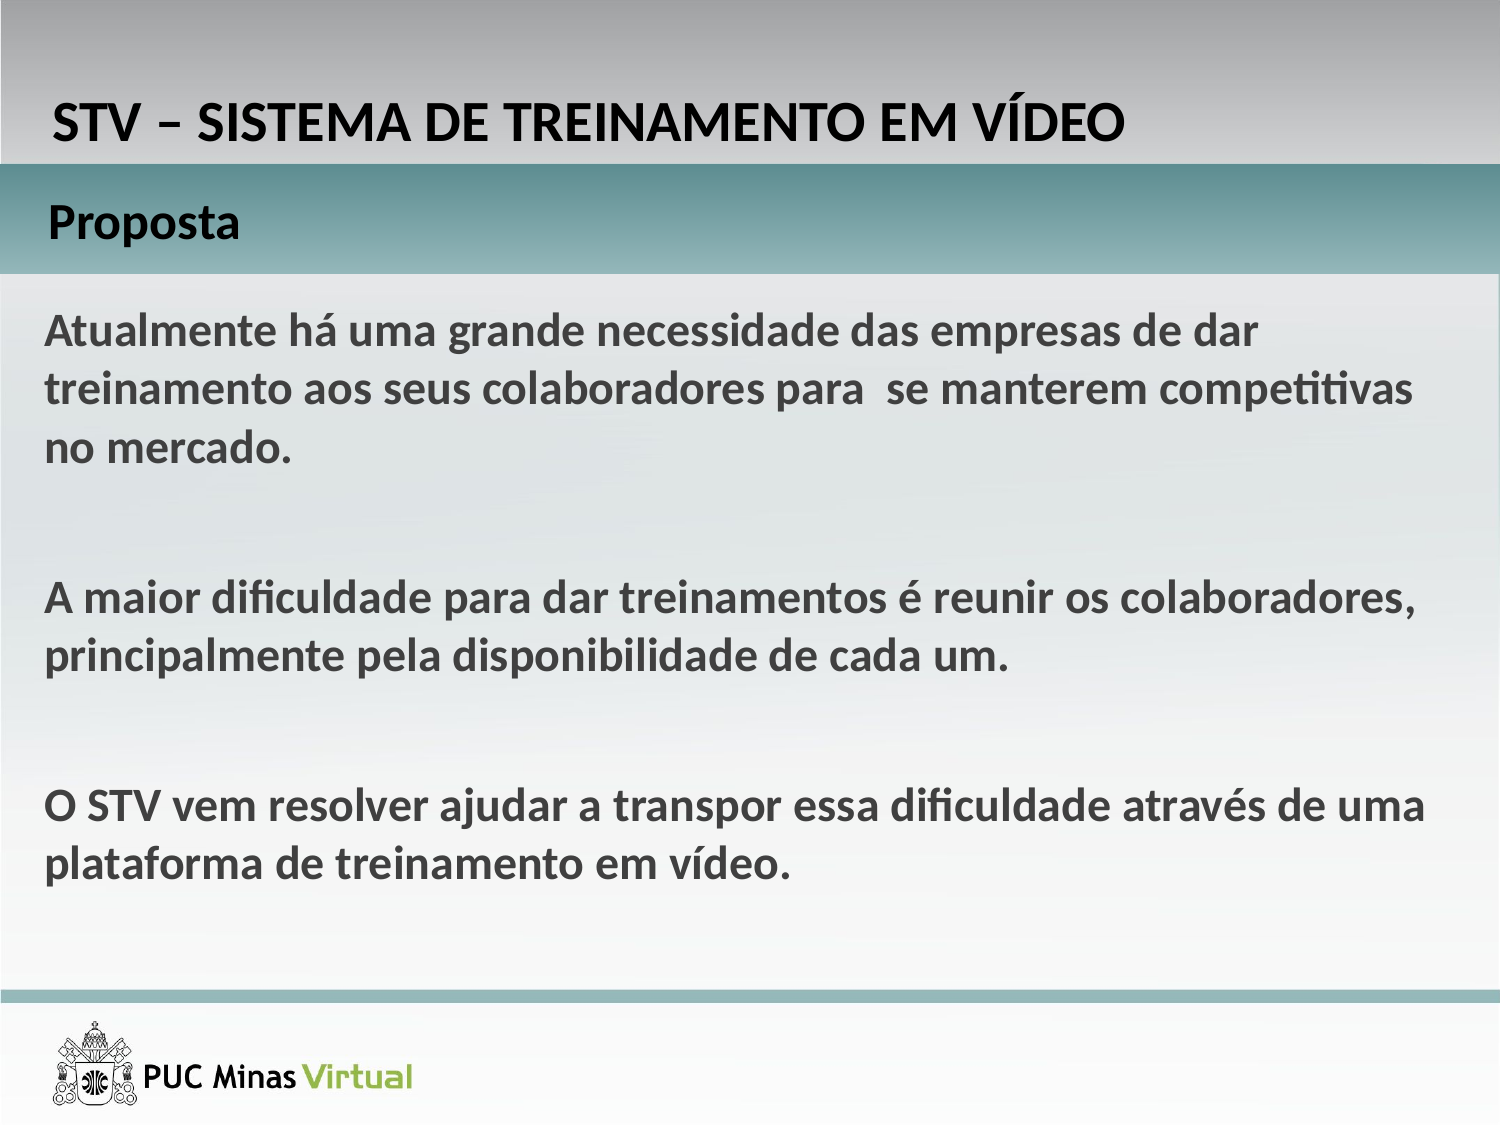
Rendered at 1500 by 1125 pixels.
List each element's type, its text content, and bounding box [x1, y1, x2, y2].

picture [0, 0, 1500, 164]
text_box Proposta [33, 180, 1467, 258]
text_box Atualmente há uma grande necessidade das empresas de dar treinamento aos seus colaboradores para se manterem competitivas no mercado. A maior dificuldade para dar treinamentos é reunir os colaboradores, principalmente pela disponibilidade de cada um. O STV vem resolver ajudar a transpor essa dificuldade através de uma plataforma de treinamento em vídeo. [29, 290, 1478, 967]
picture [0, 274, 1500, 1125]
text_box [0, 164, 1500, 274]
text_box STV – SISTEMA DE TREINAMENTO EM VÍDEO [37, 75, 1486, 161]
